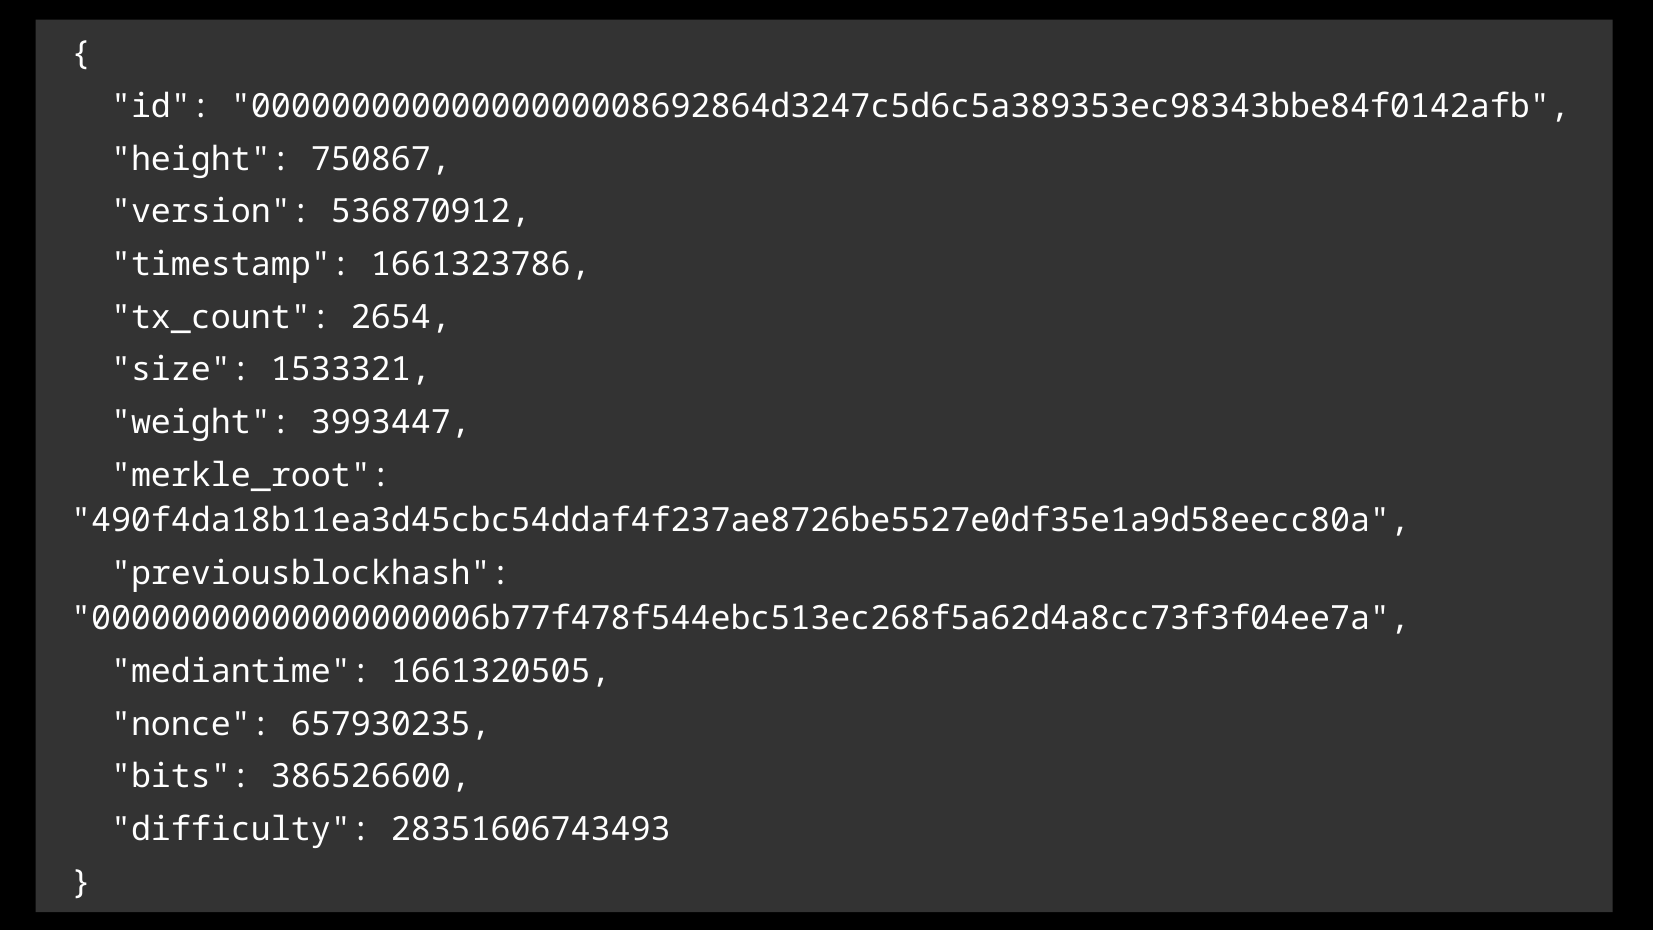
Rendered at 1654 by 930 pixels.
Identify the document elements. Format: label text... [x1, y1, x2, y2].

list { "id": "00000000000000000008692864d3247c5d6c5a389353ec98343bbe84f0142afb", "height": 750867, "version": 536870912, "timestamp": 1661323786, "tx_count": 2654, "size": 1533321, "weight": 3993447, "merkle_root": "490f4da18b11ea3d45cbc54ddaf4f237ae8726be5527e0df35e1a9d58eecc80a", "previousblockhash": "00000000000000000006b77f478f544ebc513ec268f5a62d4a8cc73f3f04ee7a", "mediantime": 1661320505, "nonce": 657930235, "bits": 386526600, "difficulty": 28351606743493 } [35, 19, 1613, 913]
